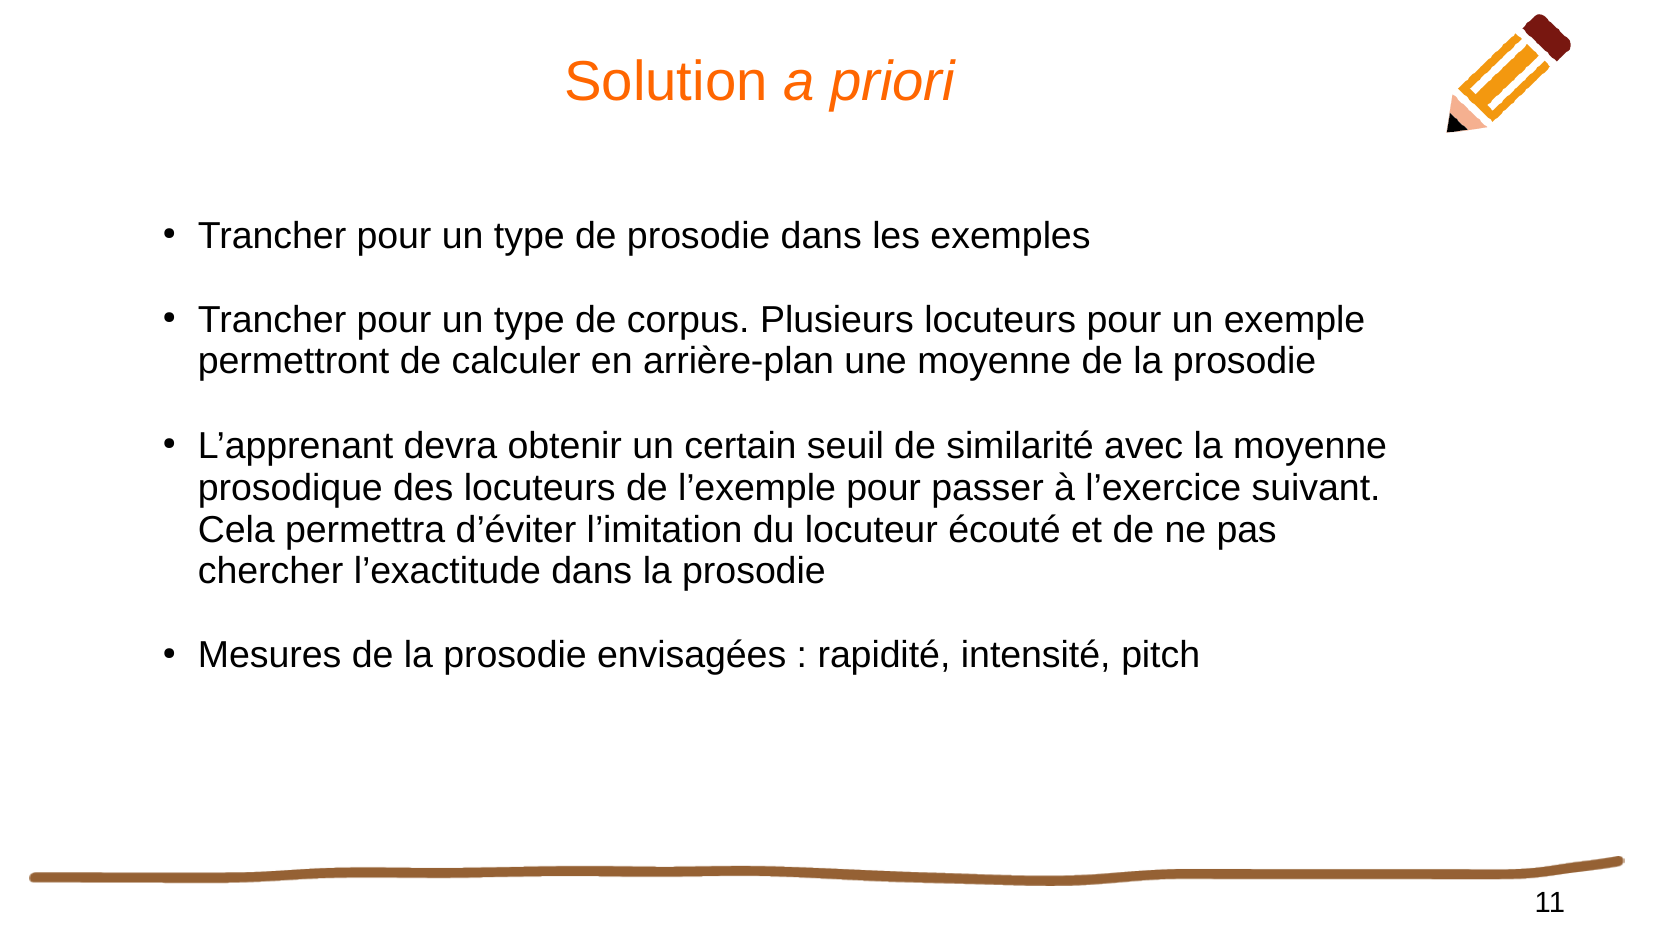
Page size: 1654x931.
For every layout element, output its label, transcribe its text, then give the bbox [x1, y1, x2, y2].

text_box Trancher pour un type de prosodie dans les exemples Trancher pour un type de corpus. Plusieurs locuteurs pour un exemple permettront de calculer en arrière-plan une moyenne de la prosodie L’apprenant devra obtenir un certain seuil de similarité avec la moyenne prosodique des locuteurs de l’exemple pour passer à l’exercice suivant. Cela permettra d’éviter l’imitation du locuteur écouté et de ne pas chercher l’exactitude dans la prosodie Mesures de la prosodie envisagées : rapidité, intensité, pitch [147, 206, 1447, 684]
title Solution a priori [88, 29, 1447, 133]
picture [29, 856, 1625, 886]
picture [1446, 14, 1571, 133]
